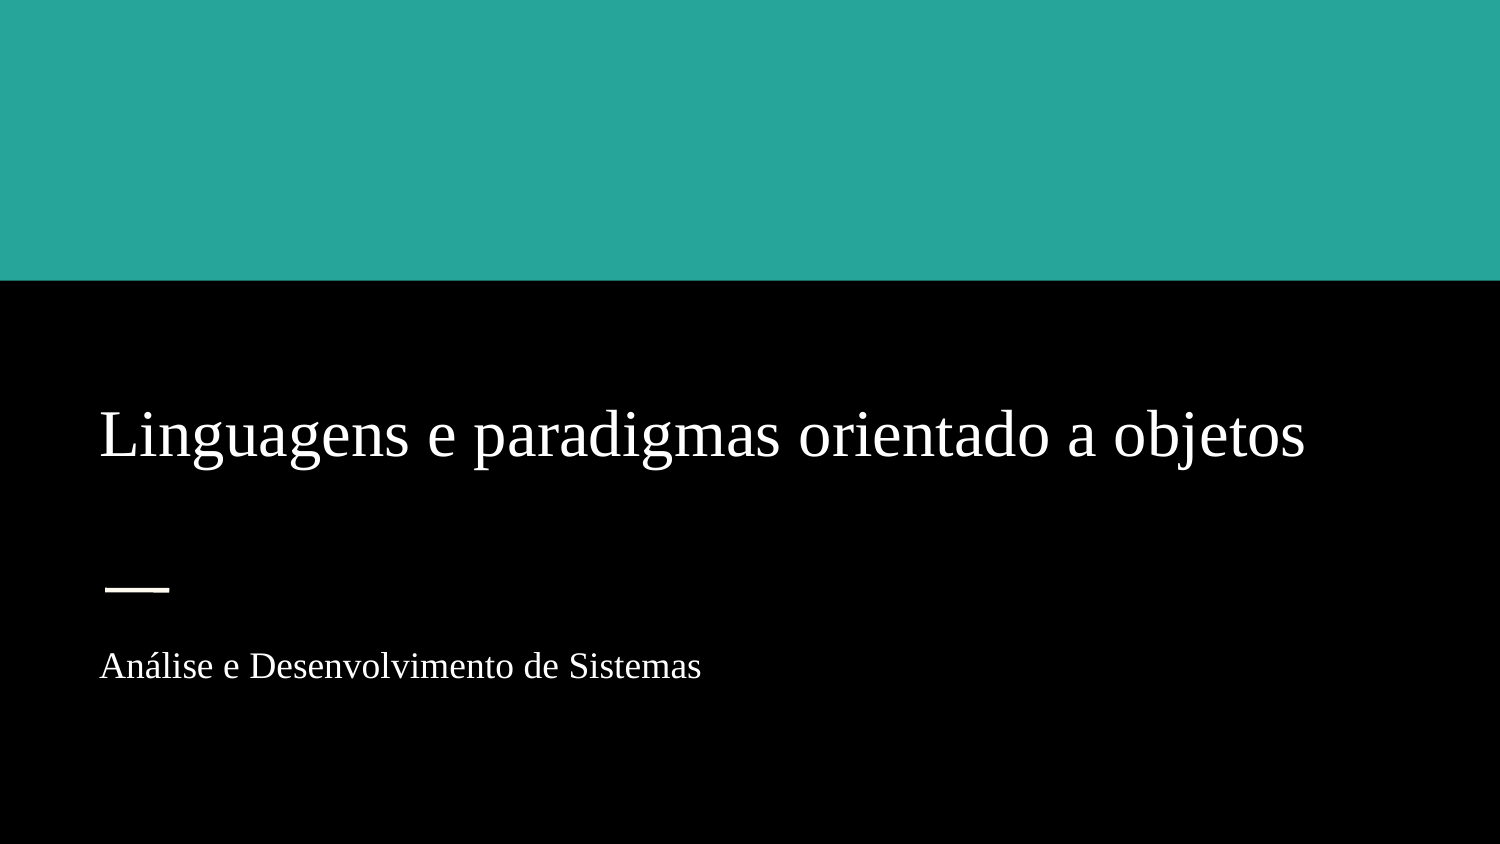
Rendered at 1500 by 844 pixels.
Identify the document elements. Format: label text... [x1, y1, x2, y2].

title Linguagens e paradigmas orientado a objetos [84, 310, 1416, 561]
subtitle Análise e Desenvolvimento de Sistemas [84, 630, 1416, 760]
